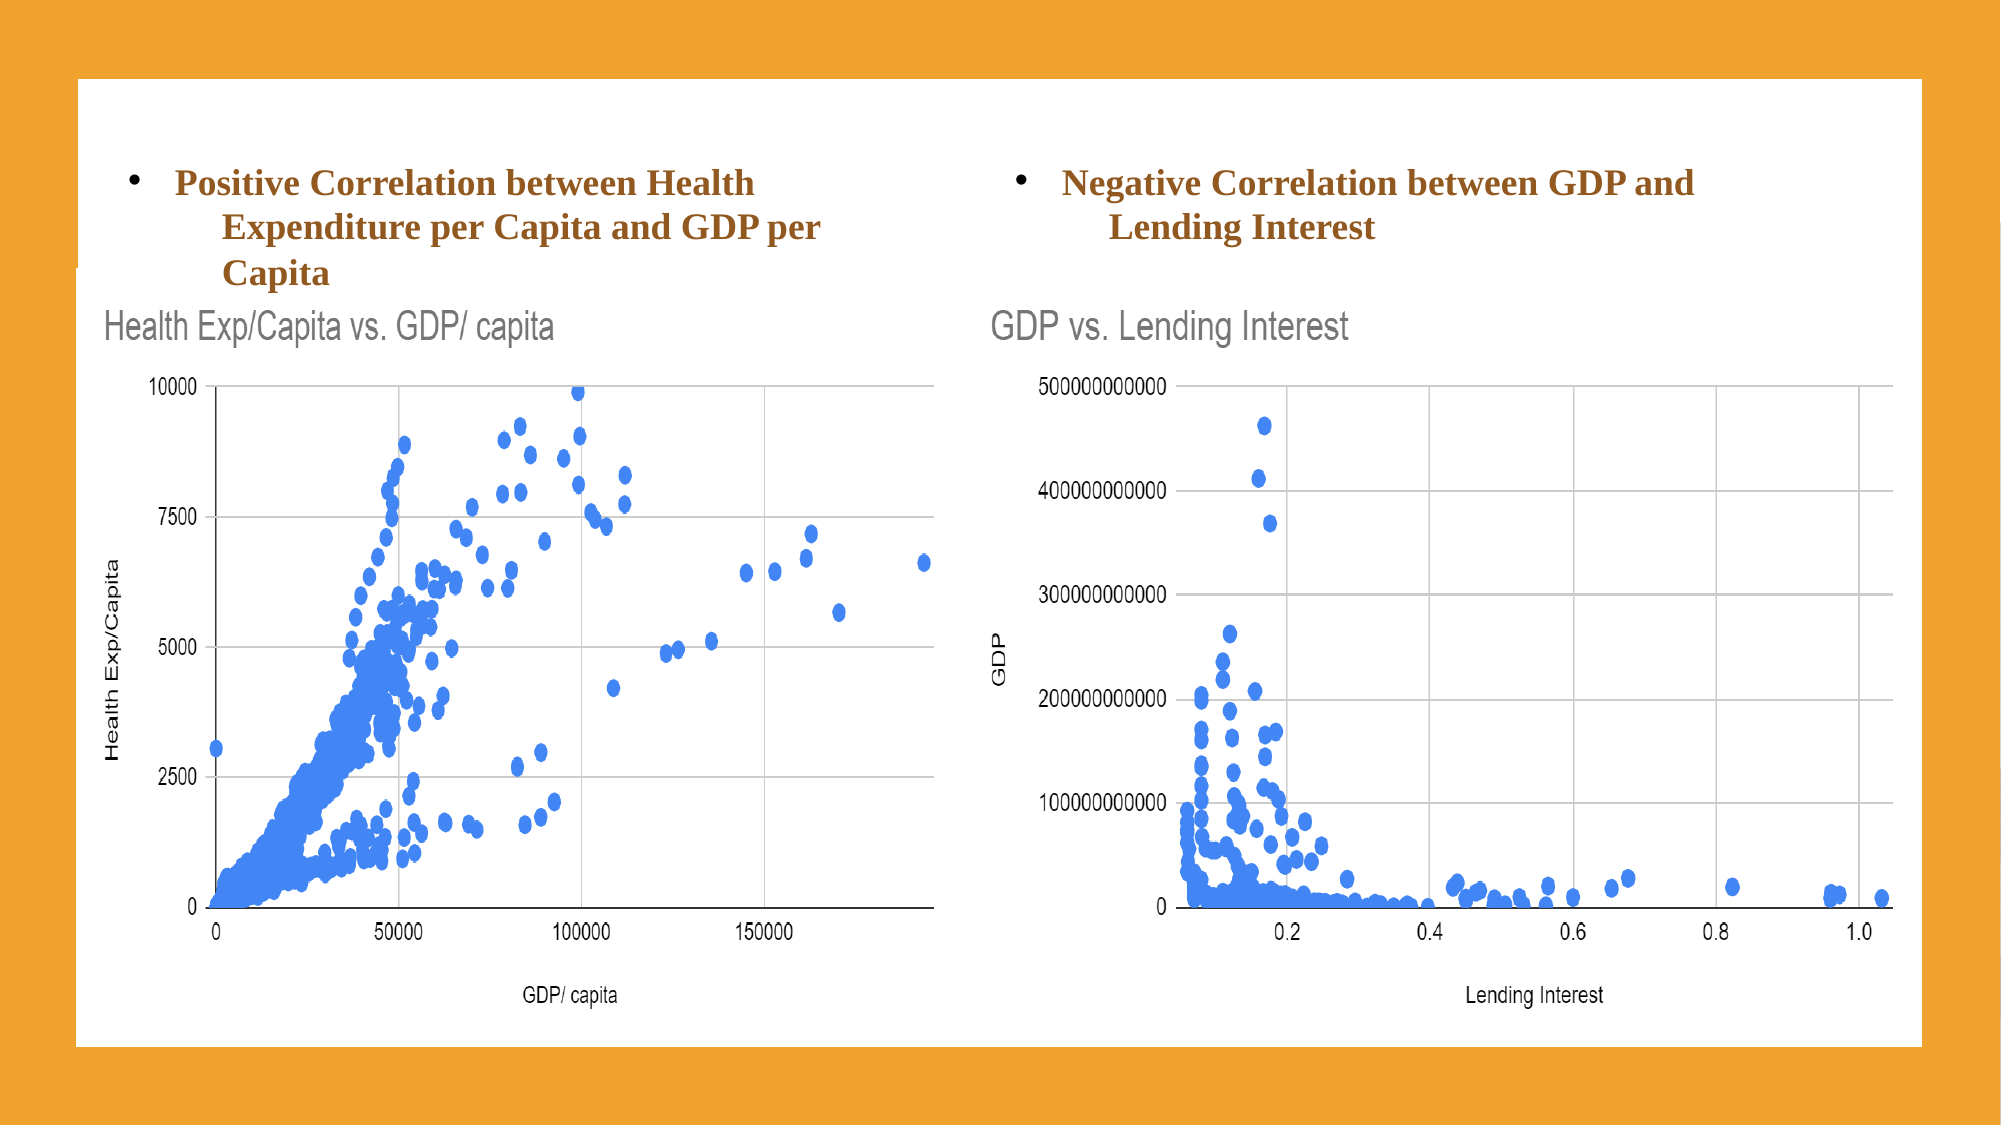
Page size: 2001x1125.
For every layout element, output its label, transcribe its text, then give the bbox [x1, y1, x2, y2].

text_box [0, 0, 2000, 1125]
text_box Positive Correlation between Health Expenditure per Capita and GDP per Capita [113, 149, 887, 302]
text_box Negative Correlation between GDP and Lending Interest [999, 149, 1795, 256]
picture [76, 268, 1922, 1047]
